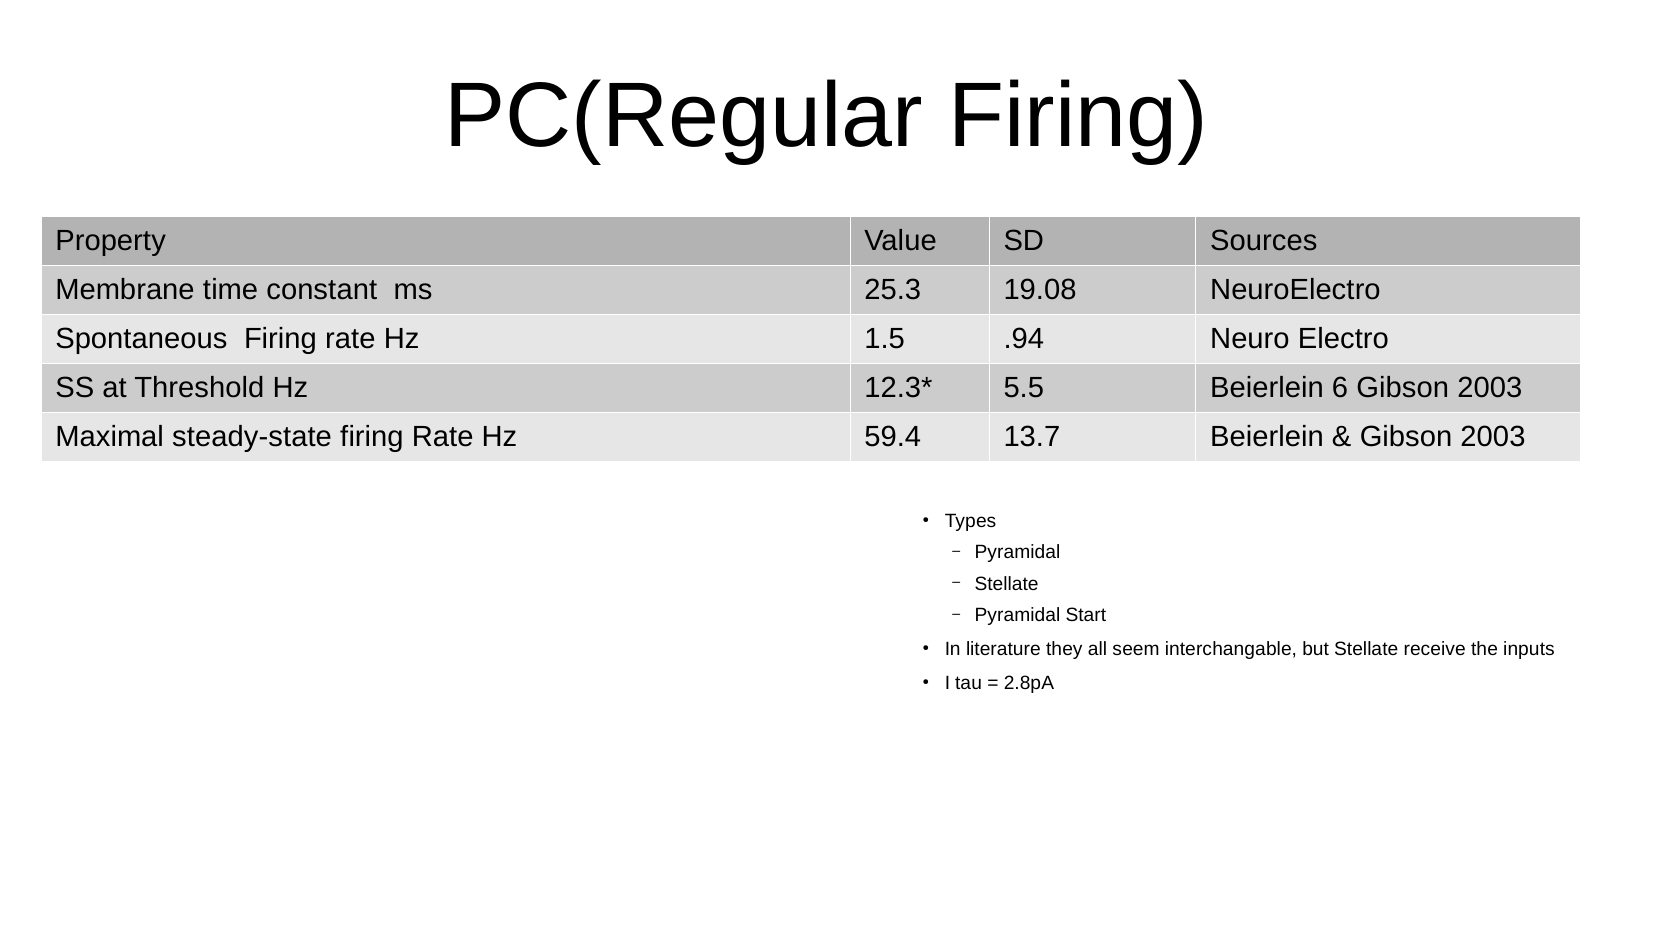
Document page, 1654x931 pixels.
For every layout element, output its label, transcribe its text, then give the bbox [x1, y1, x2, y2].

table_cell 25.3 [851, 266, 989, 314]
title PC(Regular Firing) [82, 37, 1571, 193]
list Types Pyramidal Stellate Pyramidal Start In literature they all seem interchangable, but Stellate receive the inputs I tau = 2.8pA [915, 510, 1568, 713]
table_cell Maximal steady-state firing Rate Hz [42, 413, 850, 461]
table_cell Beierlein & Gibson 2003 [1196, 413, 1580, 461]
table_cell NeuroElectro [1196, 266, 1580, 314]
table_cell 1.5 [851, 315, 989, 363]
table_header Sources [1196, 217, 1580, 265]
table_header SD [990, 217, 1195, 265]
table_cell Membrane time constant ms [42, 266, 850, 314]
table_cell 12.3* [851, 364, 989, 412]
table_cell SS at Threshold Hz [42, 364, 850, 412]
table_cell Beierlein 6 Gibson 2003 [1196, 364, 1580, 412]
table_cell Neuro Electro [1196, 315, 1580, 363]
table_cell 19.08 [990, 266, 1195, 314]
table_cell 5.5 [990, 364, 1195, 412]
table_header Property [42, 217, 850, 265]
table_header Value [851, 217, 989, 265]
table_cell .94 [990, 315, 1195, 363]
table_cell 13.7 [990, 413, 1195, 461]
table_cell Spontaneous Firing rate Hz [42, 315, 850, 363]
table_cell 59.4 [851, 413, 989, 461]
